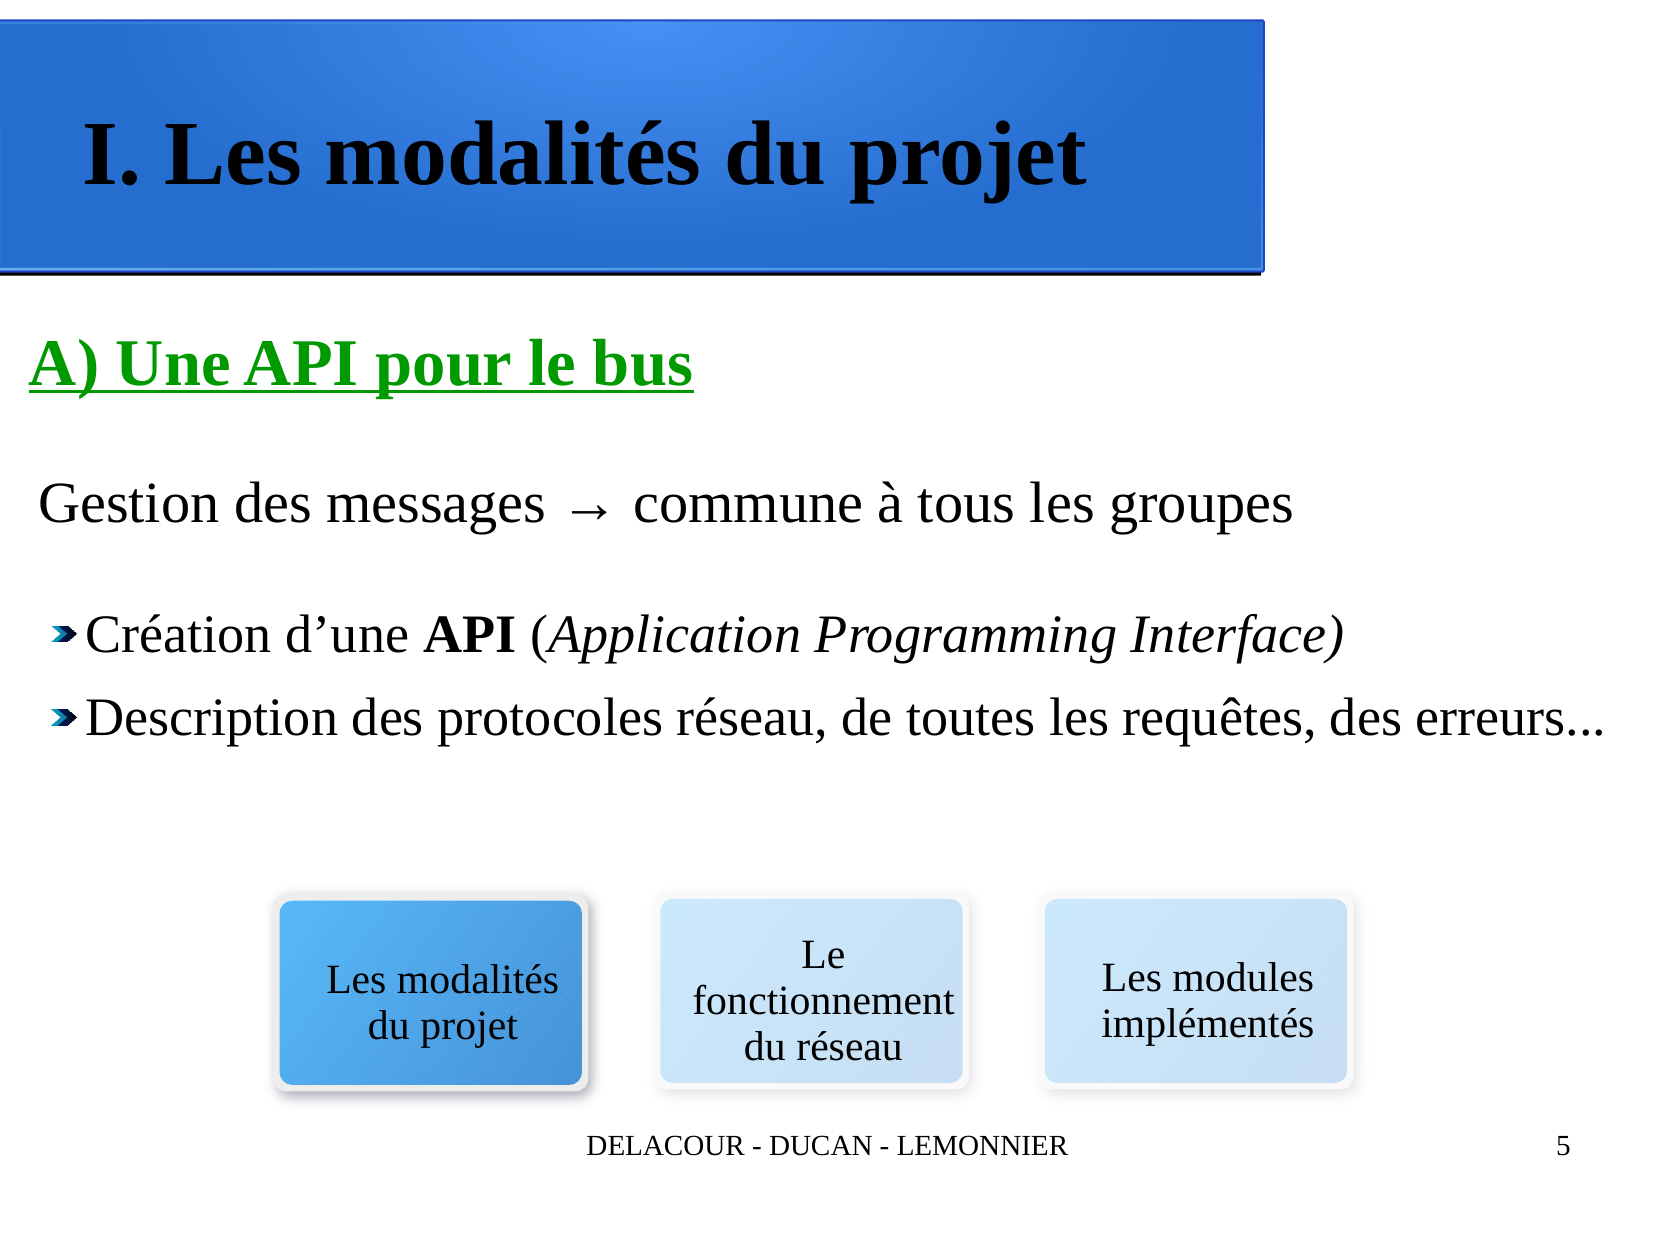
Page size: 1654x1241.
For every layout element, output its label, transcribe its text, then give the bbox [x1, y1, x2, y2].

text_box Gestion des messages → commune à tous les groupes [23, 462, 1309, 544]
text_box Création d’une API (Application Programming Interface) Description des protocoles réseau, de toutes les requêtes, des erreurs... [35, 596, 1630, 792]
title I. Les modalités du projet [82, 94, 1264, 213]
picture [262, 880, 624, 1124]
text_box A) Une API pour le bus [14, 318, 827, 414]
picture [1027, 878, 1389, 1123]
picture [643, 878, 1004, 1123]
